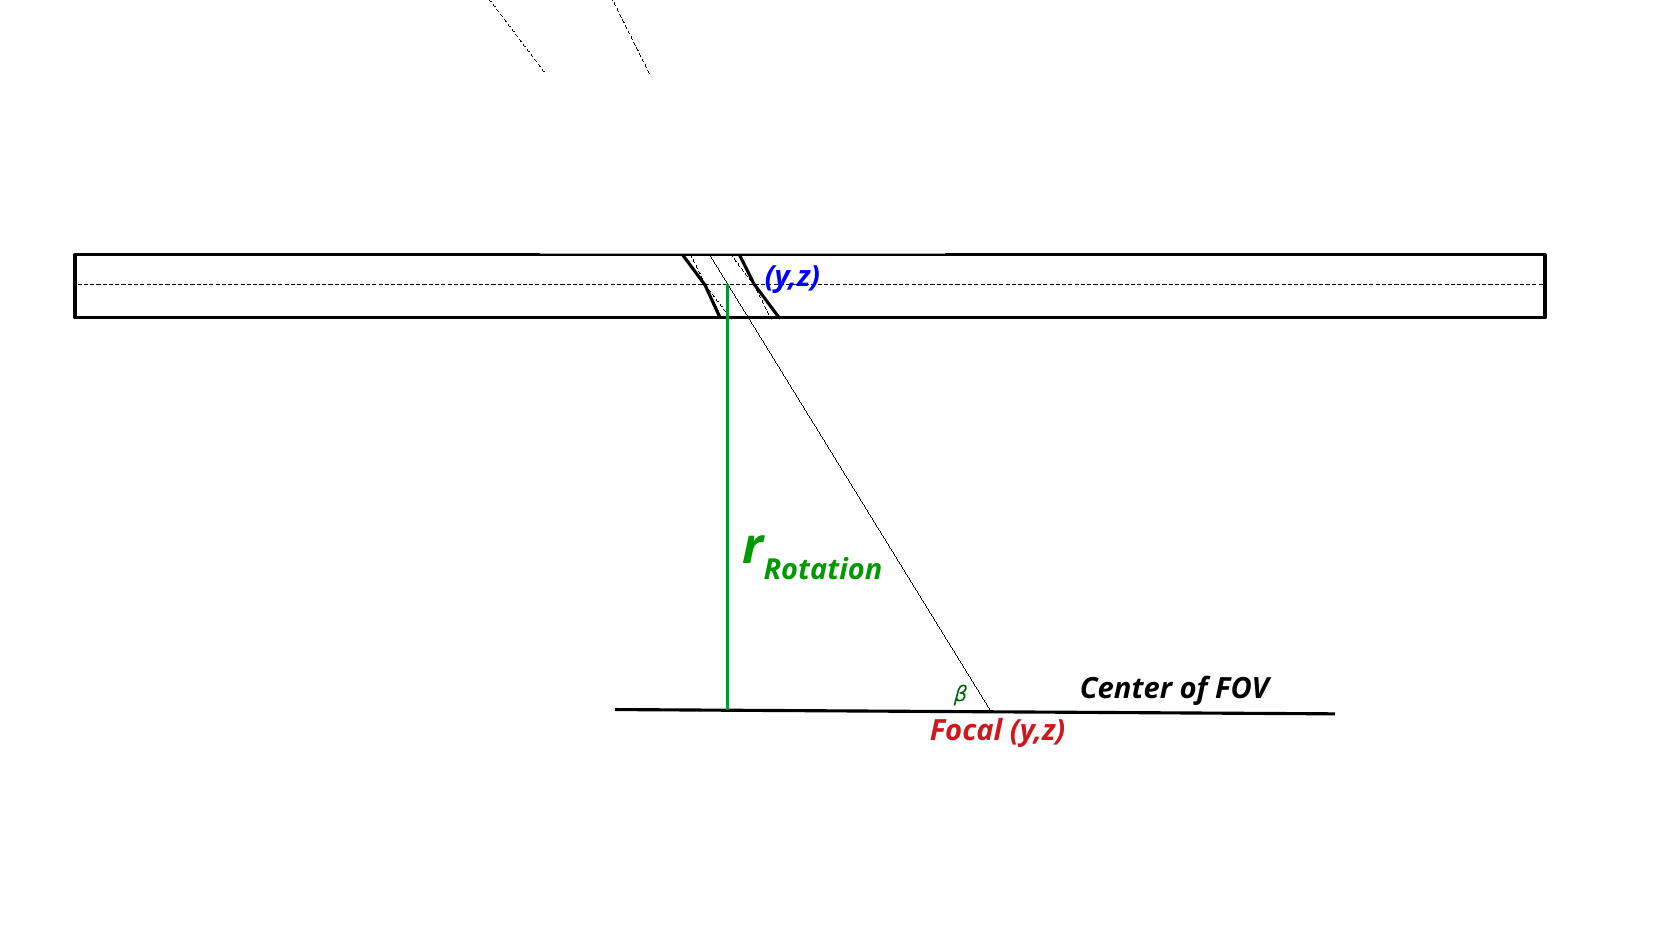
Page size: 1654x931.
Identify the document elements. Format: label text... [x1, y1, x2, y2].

text_box Focal (y,z) [915, 701, 1111, 759]
text_box (y,z) [750, 254, 856, 306]
text_box [489, 0, 1081, 709]
text_box (y,z) [750, 282, 767, 306]
text_box Center of FOV [1065, 660, 1321, 803]
text_box [675, 712, 1065, 770]
text_box [77, 284, 717, 316]
text_box rRotation [727, 502, 923, 601]
text_box β [937, 674, 981, 701]
text_box [774, 284, 1543, 316]
